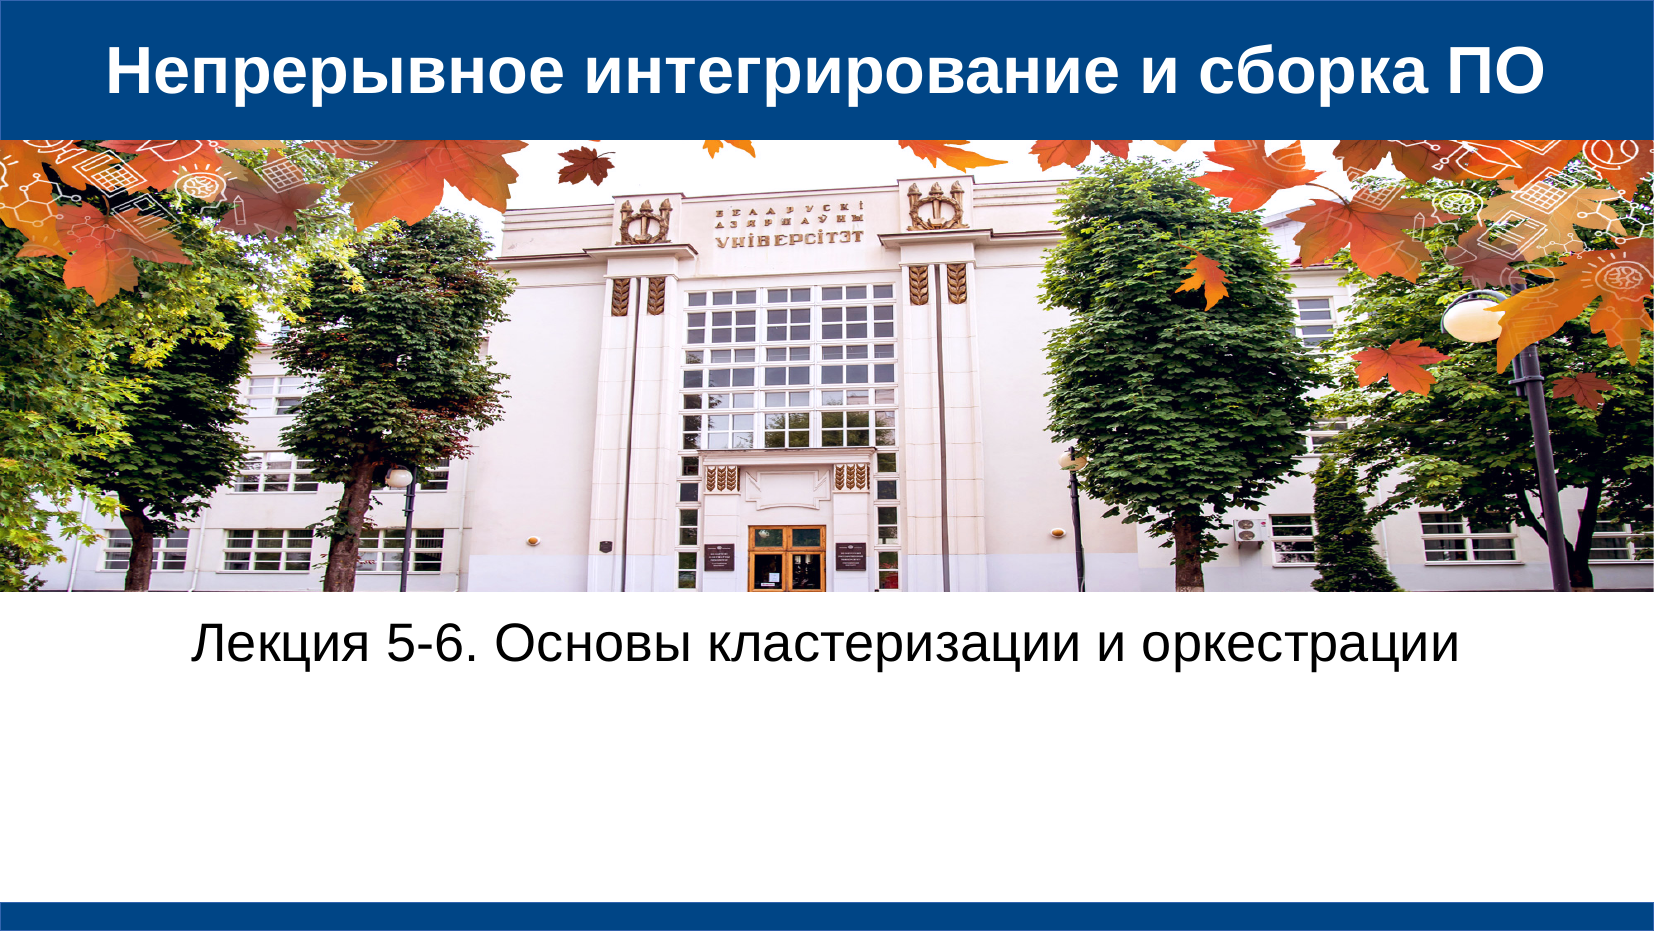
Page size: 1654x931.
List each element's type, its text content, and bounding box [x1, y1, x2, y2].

title Непрерывное интегрирование и сборка ПО [0, 0, 1654, 140]
picture [0, 140, 1654, 592]
list Лекция 5-6. Основы кластеризации и оркестрации [82, 612, 1571, 870]
